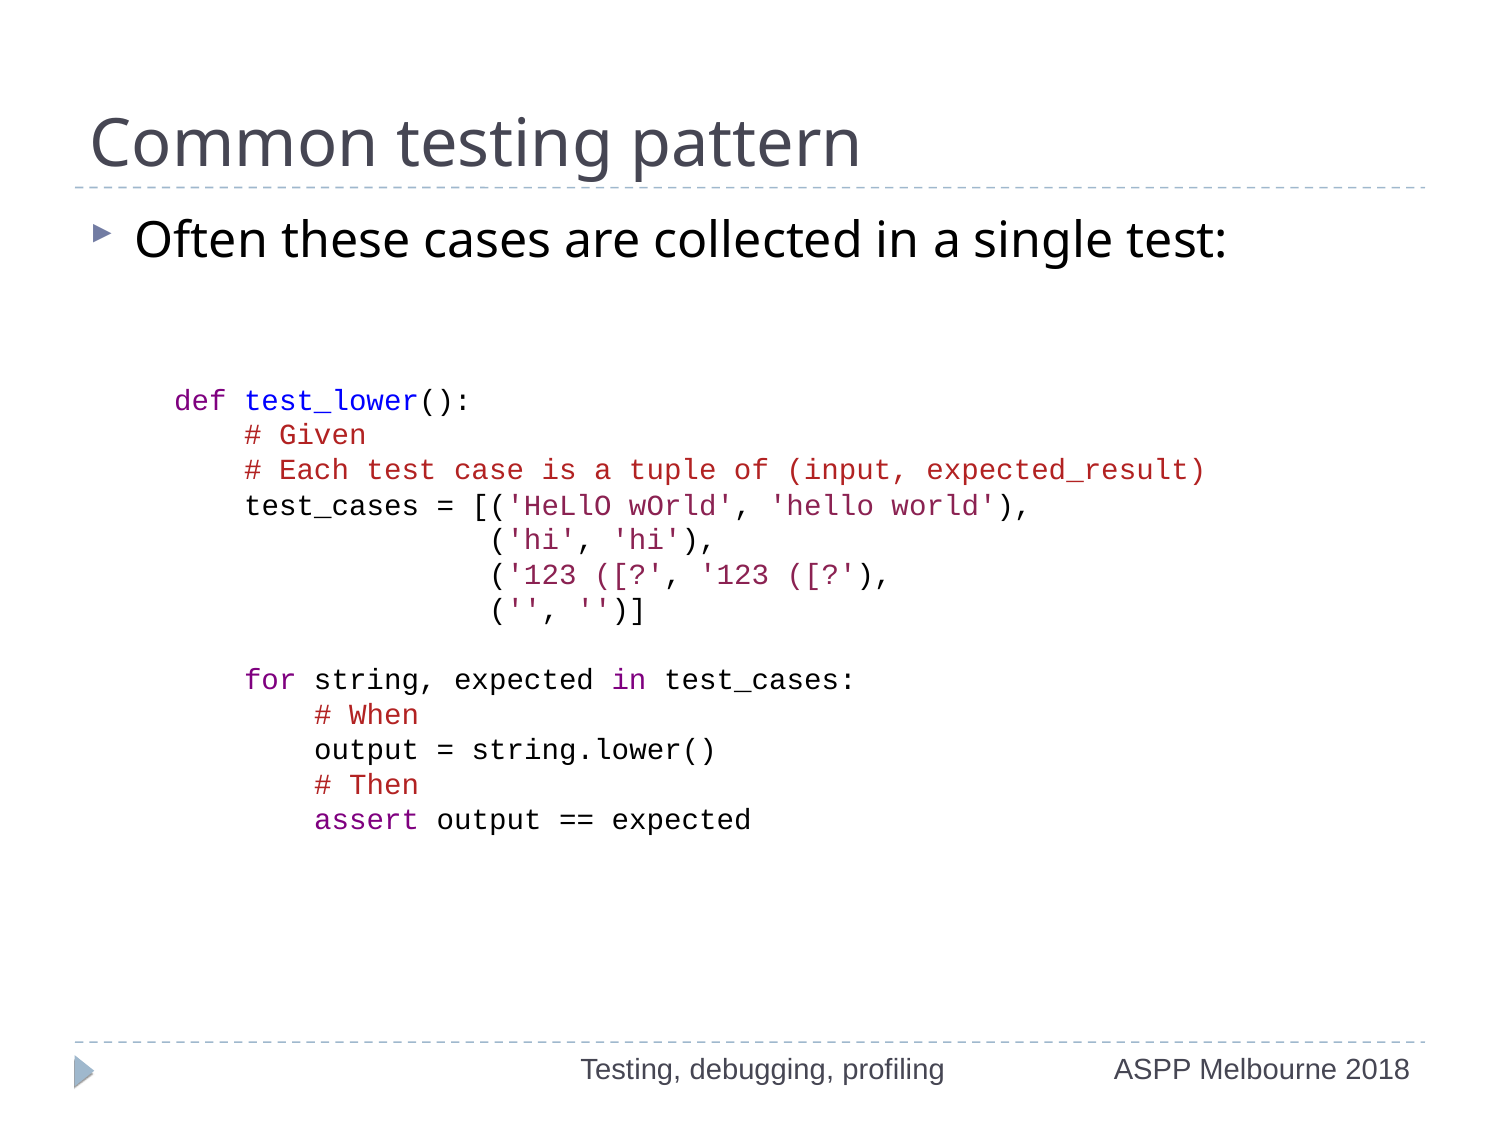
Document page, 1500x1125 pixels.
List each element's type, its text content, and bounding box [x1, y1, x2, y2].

title Common testing pattern [75, 24, 1425, 188]
list Often these cases are collected in a single test: [75, 200, 1425, 500]
text_box def test_lower(): # Given # Each test case is a tuple of (input, expected_result) test_cases = [('HeLlO wOrld', 'hello world'), ('hi', 'hi'), ('123 ([?', '123 ([?'), ('', '')] for string, expected in test_cases: # When output = string.lower() # Then assert output == expected [159, 373, 1335, 913]
footer Testing, debugging, profiling [475, 1042, 1051, 1103]
slide_number ASPP Melbourne 2018 [1051, 1042, 1426, 1103]
